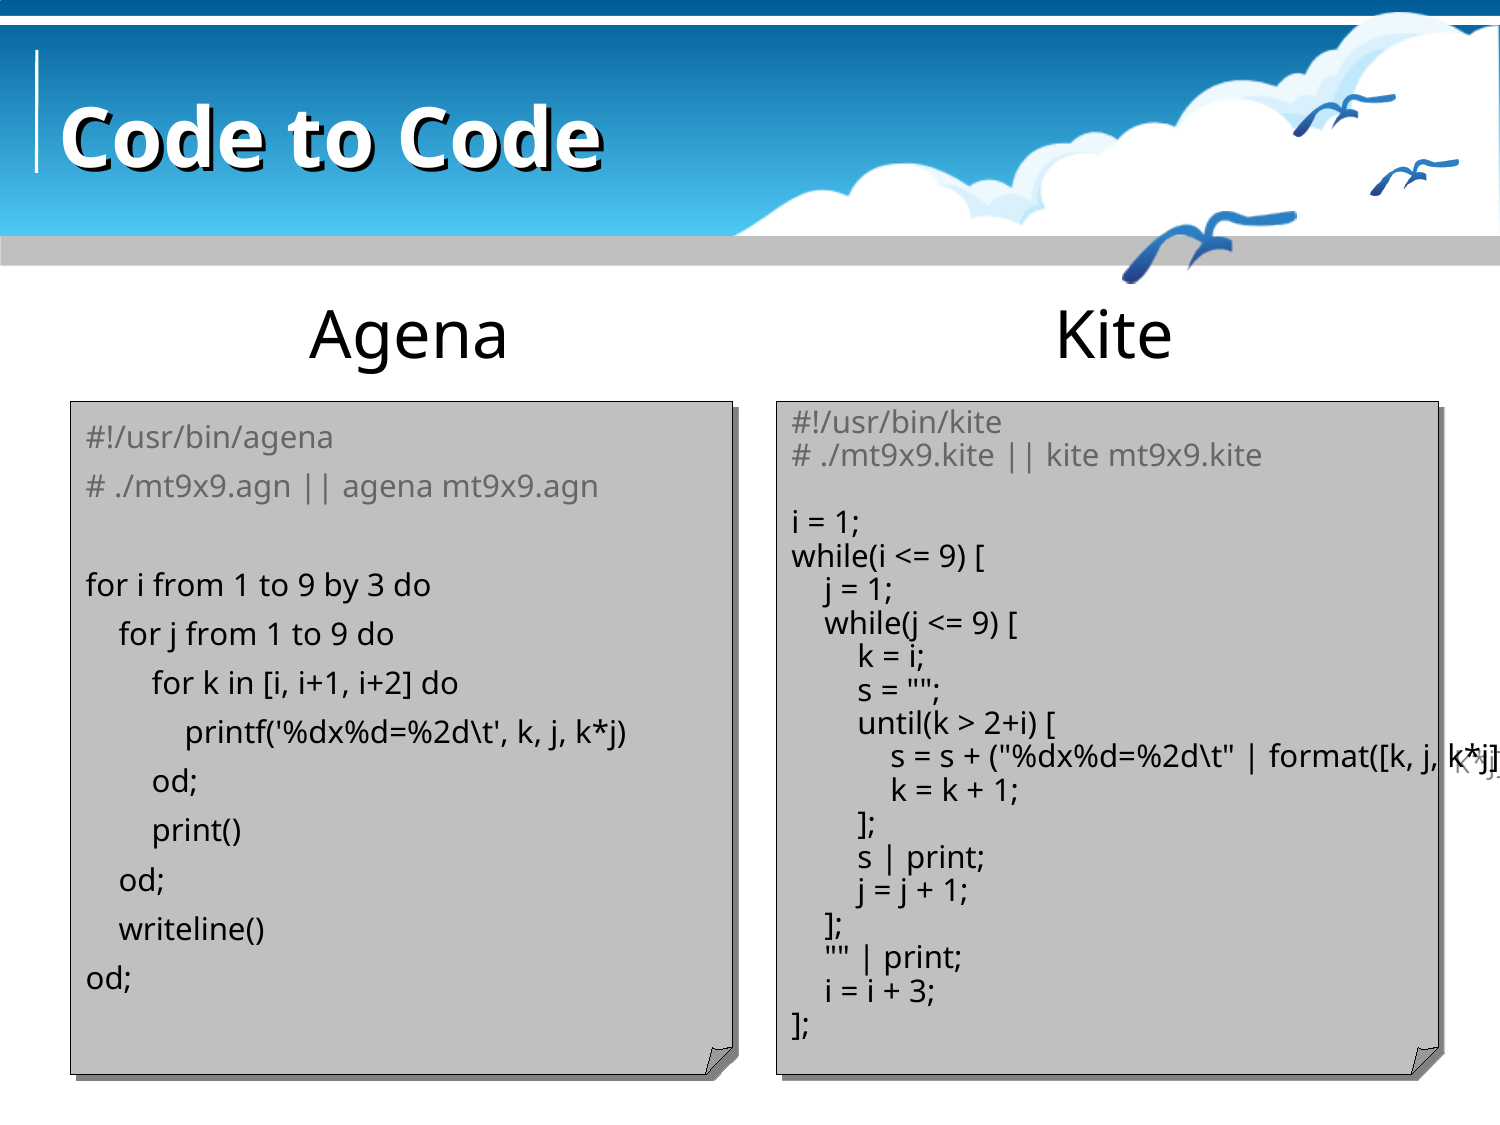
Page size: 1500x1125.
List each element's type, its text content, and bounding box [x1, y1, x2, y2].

text_box #!/usr/bin/agena # ./mt9x9.agn || agena mt9x9.agn for i from 1 to 9 by 3 do for j from 1 to 9 do for k in [i, i+1, i+2] do printf('%dx%d=%2d\t', k, j, k*j) od; print() od; writeline() od; [70, 401, 733, 1075]
title Code to Code [59, 86, 1465, 186]
text_box Agena [295, 283, 544, 388]
text_box #!/usr/bin/kite # ./mt9x9.kite || kite mt9x9.kite i = 1; while(i <= 9) [ j = 1; while(j <= 9) [ k = i; s = ""; until(k > 2+i) [ s = s + ("%dx%d=%2d\t" | format([k, j, k*j])); k = k + 1; ]; s | print; j = j + 1; ]; "" | print; i = i + 3; ]; [776, 401, 1439, 1075]
picture [730, 12, 1500, 284]
text_box Kite [1039, 283, 1223, 388]
